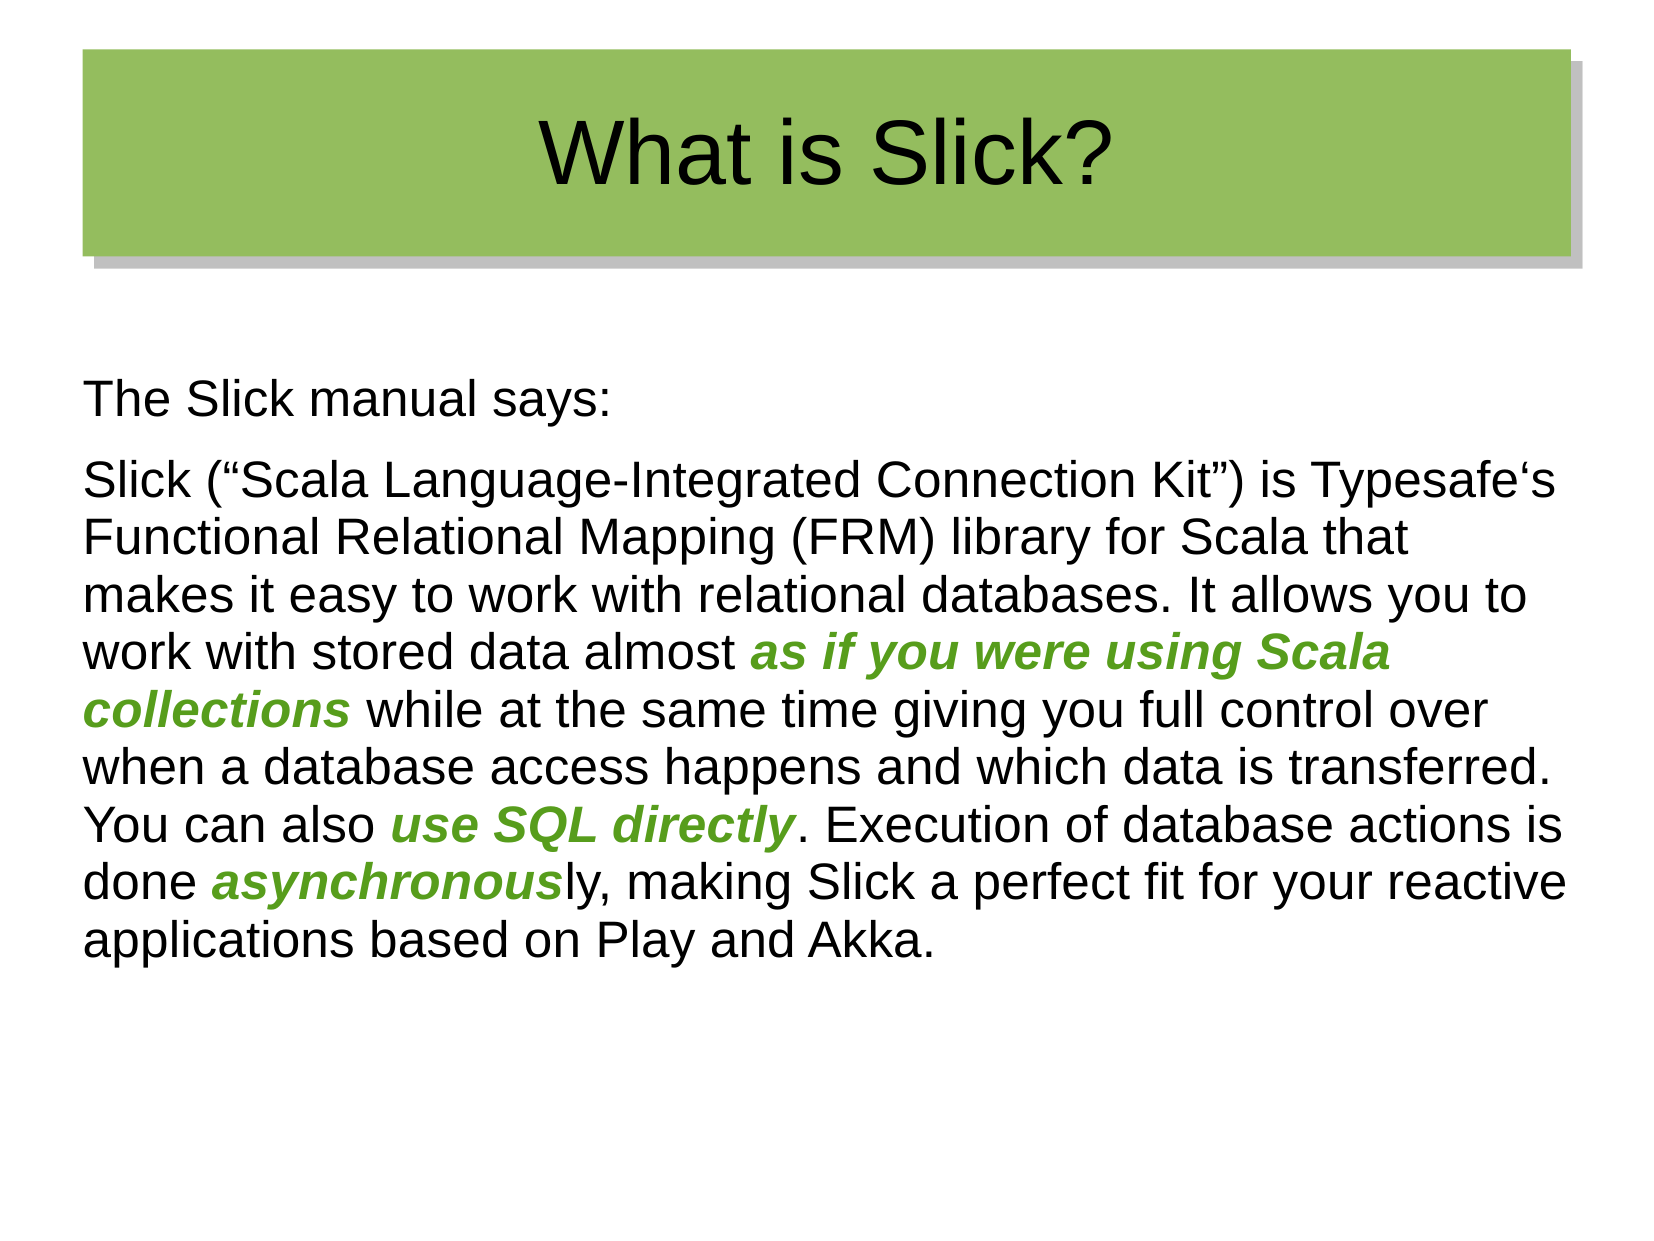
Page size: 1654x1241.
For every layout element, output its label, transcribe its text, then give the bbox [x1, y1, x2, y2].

list The Slick manual says: Slick (“Scala Language-Integrated Connection Kit”) is Typesafe‘s Functional Relational Mapping (FRM) library for Scala that makes it easy to work with relational databases. It allows you to work with stored data almost as if you were using Scala collections while at the same time giving you full control over when a database access happens and which data is transferred. You can also use SQL directly. Execution of database actions is done asynchronously, making Slick a perfect fit for your reactive applications based on Play and Akka. [82, 290, 1571, 1010]
title What is Slick? [82, 49, 1571, 257]
